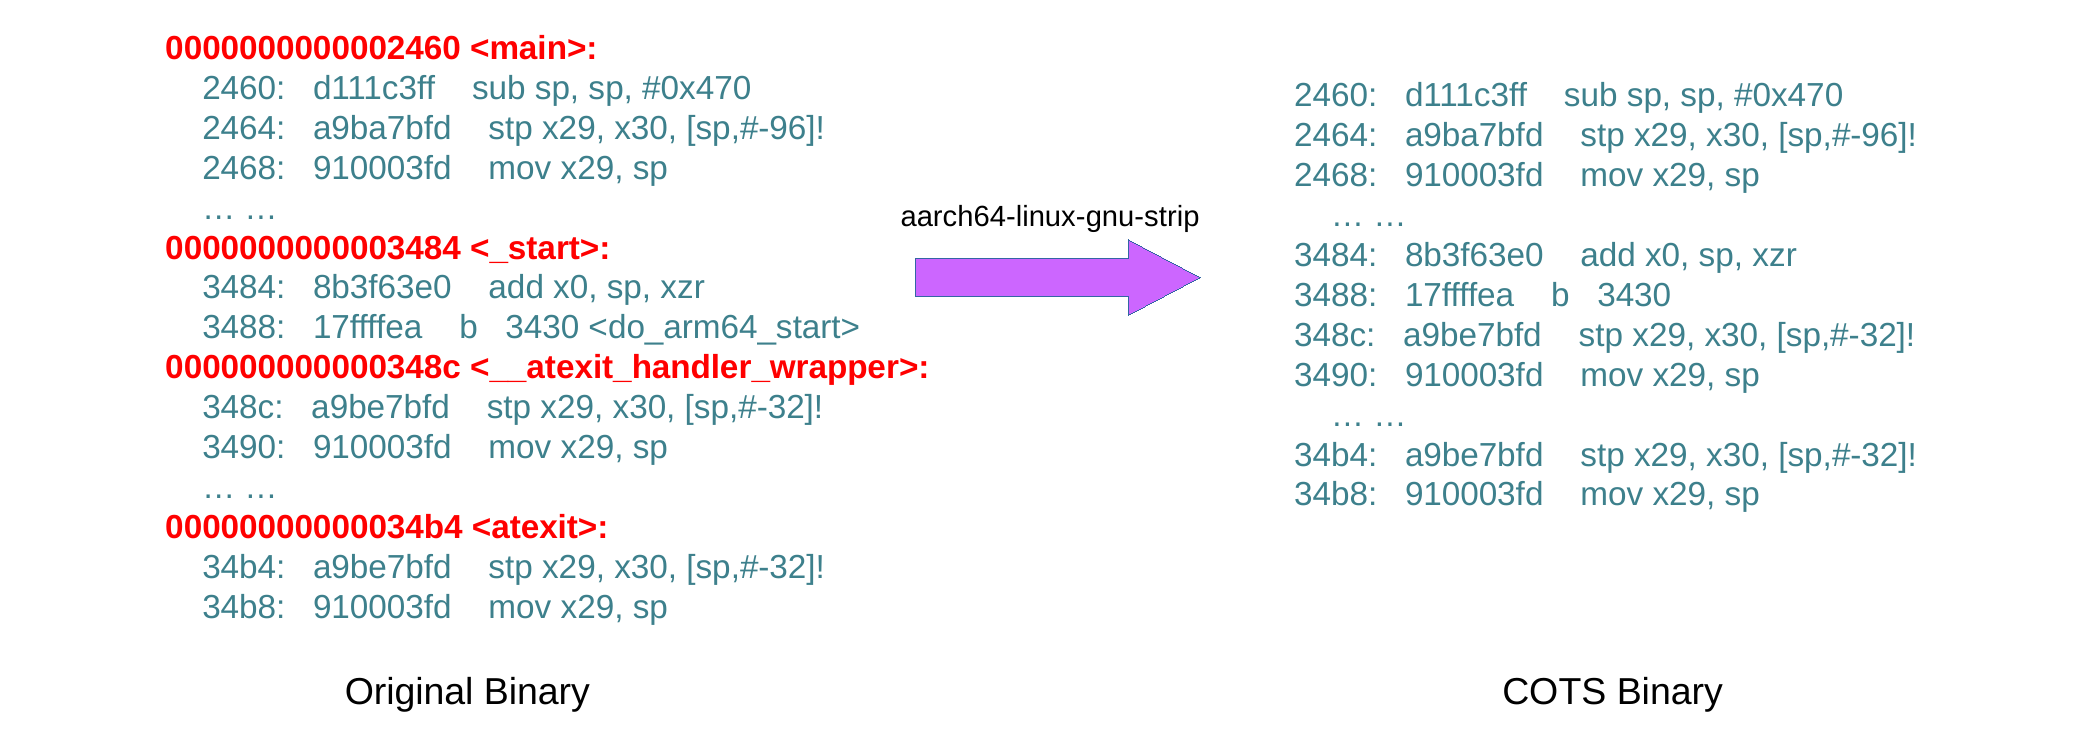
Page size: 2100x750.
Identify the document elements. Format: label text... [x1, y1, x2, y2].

text_box aarch64-linux-gnu-strip [885, 192, 1216, 240]
text_box 0000000000002460 <main>: 2460: d111c3ff sub sp, sp, #0x470 2464: a9ba7bfd stp x29, x30, [sp,#-96]! 2468: 910003fd mov x29, sp … … 0000000000003484 <_start>: 3484: 8b3f63e0 add x0, sp, xzr 3488: 17ffffea b 3430 <do_arm64_start> 000000000000348c <__atexit_handler_wrapper>: 348c: a9be7bfd stp x29, x30, [sp,#-32]! 3490: 910003fd mov x29, sp … … 00000000000034b4 <atexit>: 34b4: a9be7bfd stp x29, x30, [sp,#-32]! 34b8: 910003fd mov x29, sp [150, 18, 961, 633]
text_box 2460: d111c3ff sub sp, sp, #0x470 2464: a9ba7bfd stp x29, x30, [sp,#-96]! 2468: 910003fd mov x29, sp … … 3484: 8b3f63e0 add x0, sp, xzr 3488: 17ffffea b 3430 348c: a9be7bfd stp x29, x30, [sp,#-32]! 3490: 910003fd mov x29, sp … … 34b4: a9be7bfd stp x29, x30, [sp,#-32]! 34b8: 910003fd mov x29, sp [1279, 65, 1989, 520]
text_box Original Binary [330, 663, 605, 721]
text_box COTS Binary [1487, 663, 1738, 721]
text_box [915, 240, 1201, 316]
